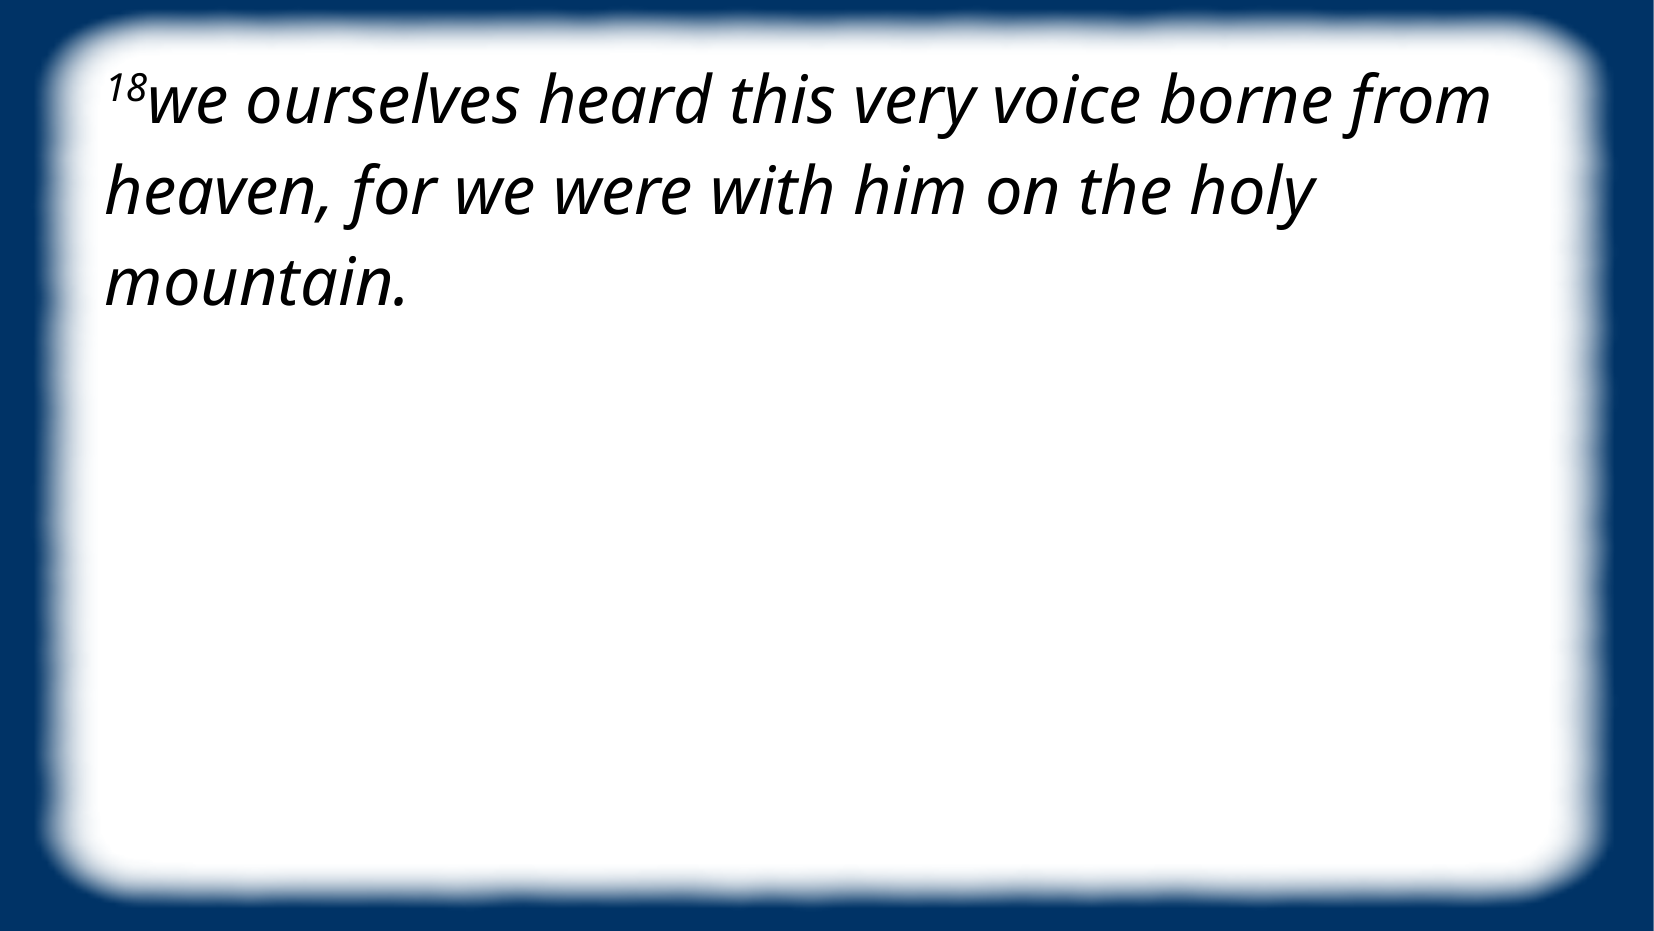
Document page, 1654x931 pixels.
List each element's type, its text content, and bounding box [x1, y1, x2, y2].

text_box 18we ourselves heard this very voice borne from heaven, for we were with him on the holy mountain. [90, 45, 1561, 327]
picture [0, 0, 1654, 931]
